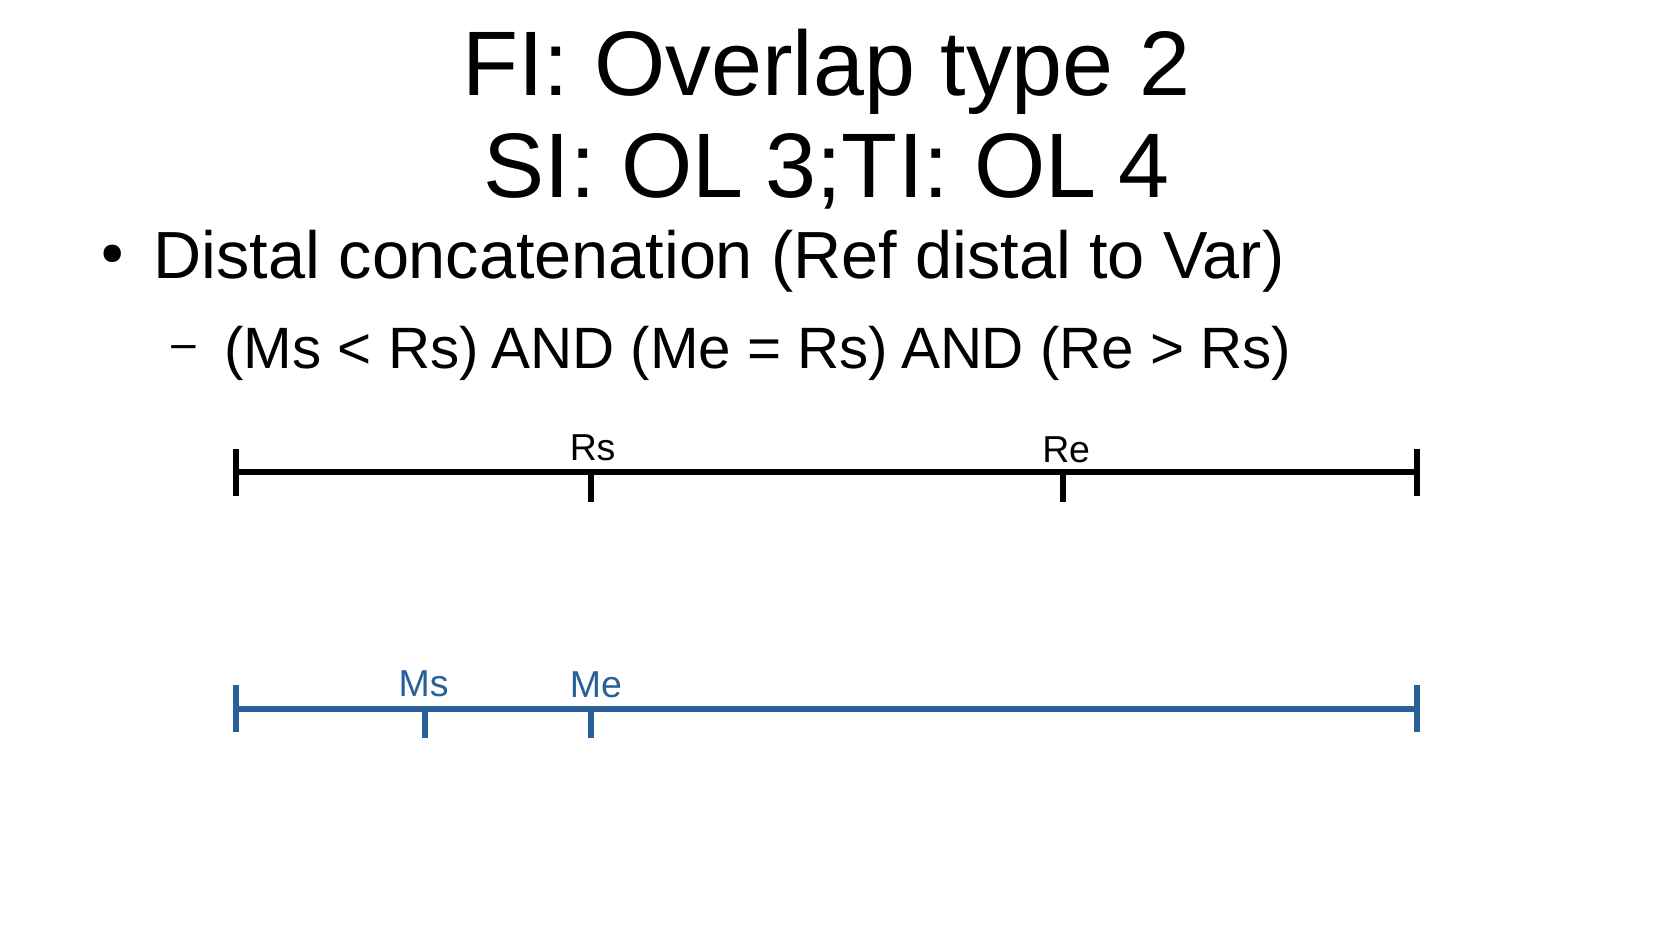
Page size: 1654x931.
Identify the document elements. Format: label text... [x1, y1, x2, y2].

text_box Rs [555, 419, 662, 519]
title FI: Overlap type 2 SI: OL 3;TI: OL 4 [82, 12, 1571, 217]
list Distal concatenation (Ref distal to Var) (Ms < Rs) AND (Me = Rs) AND (Re > Rs) [82, 217, 1571, 758]
text_box Re [1027, 420, 1134, 520]
text_box Me [555, 655, 662, 755]
